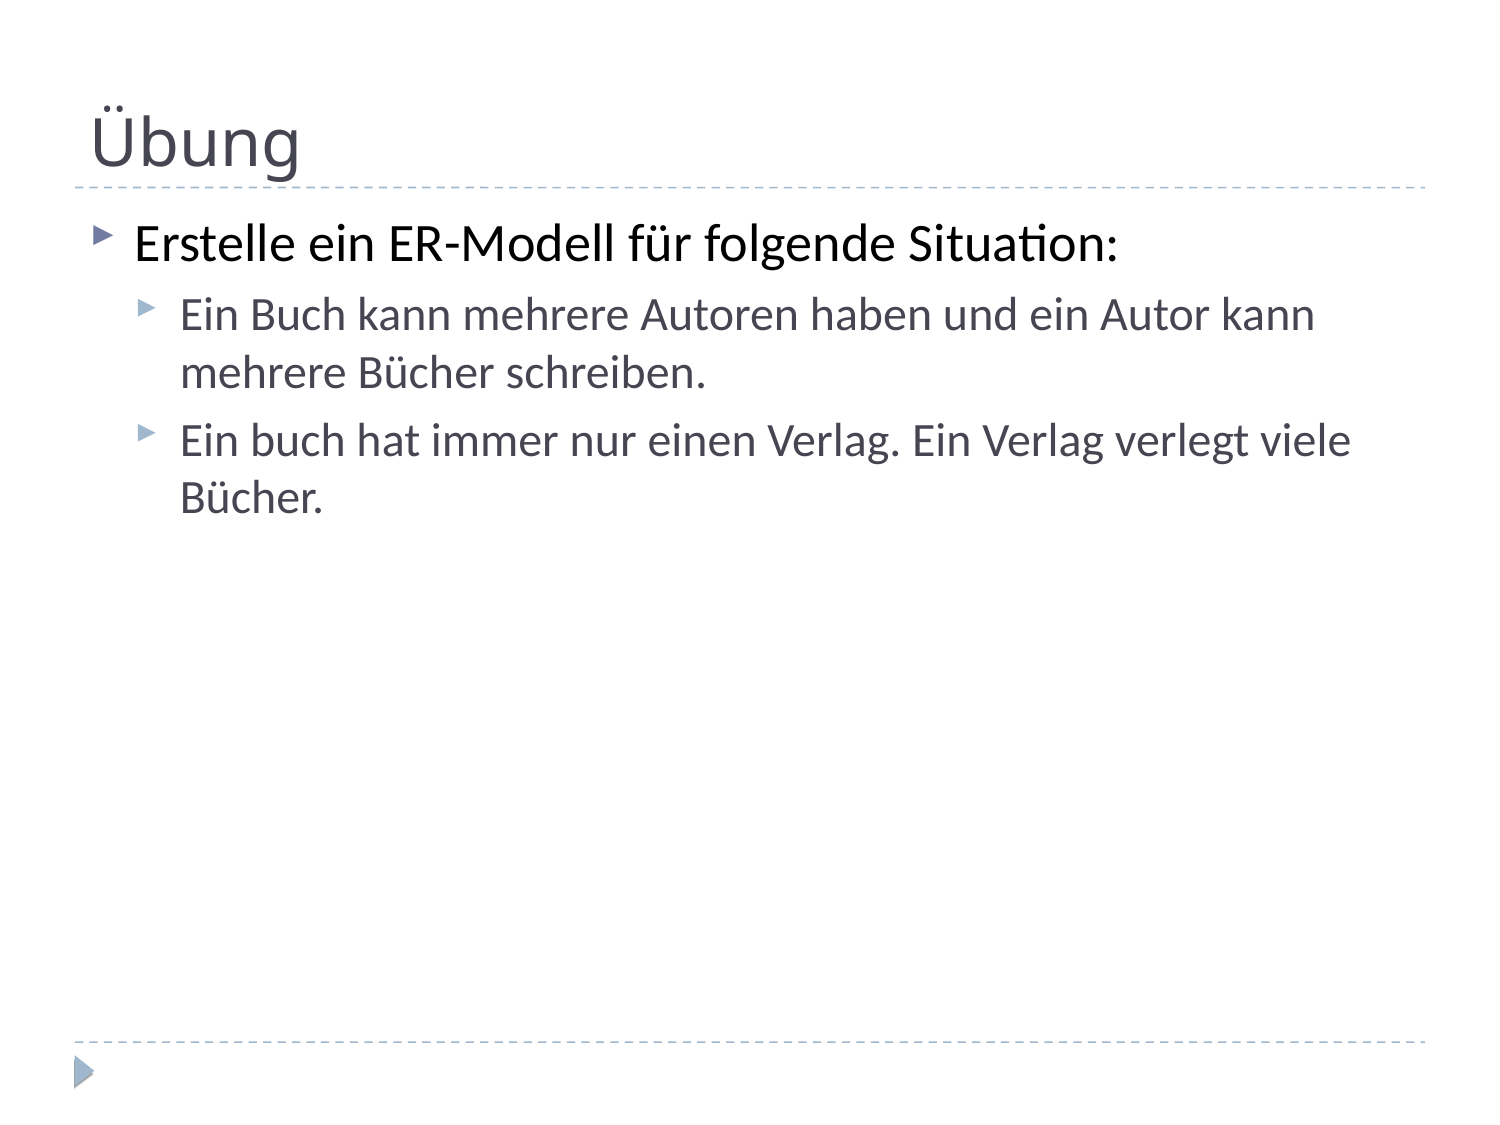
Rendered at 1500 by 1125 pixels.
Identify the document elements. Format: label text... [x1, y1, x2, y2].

list Erstelle ein ER-Modell für folgende Situation: Ein Buch kann mehrere Autoren haben und ein Autor kann mehrere Bücher schreiben. Ein buch hat immer nur einen Verlag. Ein Verlag verlegt viele Bücher. [75, 200, 1425, 1010]
title Übung [75, 24, 1425, 188]
